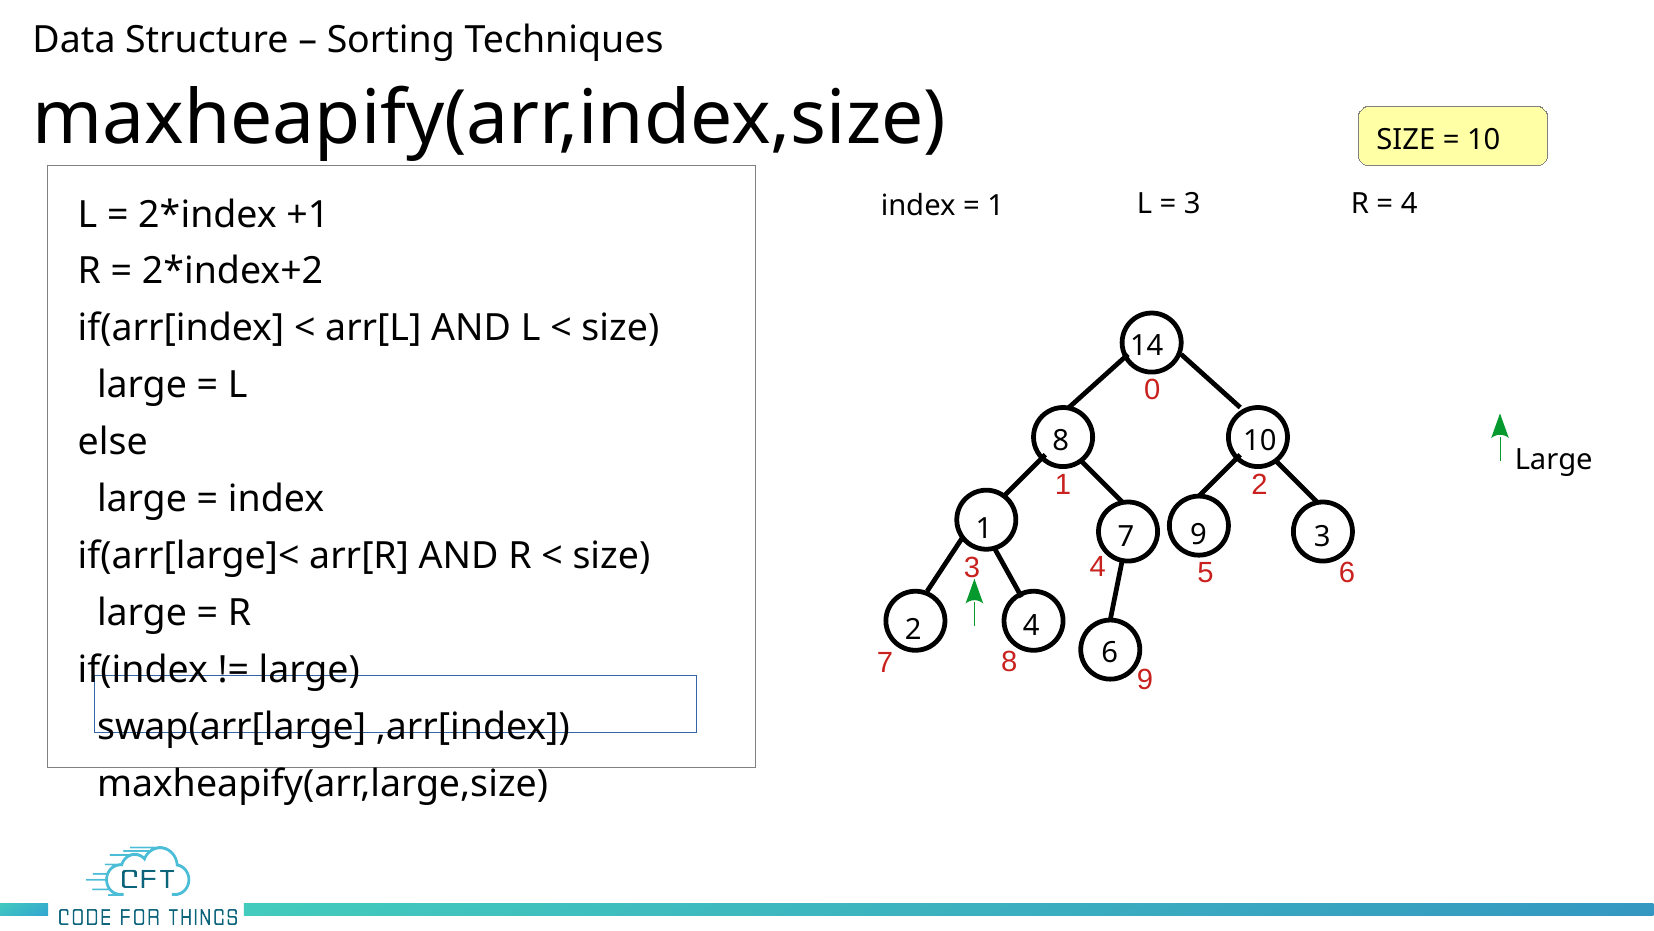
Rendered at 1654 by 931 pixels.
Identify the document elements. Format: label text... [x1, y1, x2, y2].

text_box [1224, 510, 1229, 542]
text_box 4 [1008, 597, 1057, 647]
text_box 2 [1236, 460, 1283, 509]
text_box 7 [1102, 507, 1151, 557]
text_box 5 [1182, 548, 1229, 597]
text_box [1244, 407, 1272, 411]
text_box [893, 591, 938, 601]
text_box [489, 733, 499, 737]
text_box [956, 506, 960, 534]
text_box 9 [1175, 506, 1224, 556]
text_box [1121, 557, 1144, 562]
text_box 9 [1122, 655, 1168, 704]
title Data Structure – Sorting Techniques maxheapify(arr,index,size) [32, 12, 1184, 166]
text_box 6 [1086, 624, 1135, 674]
text_box [1049, 407, 1077, 411]
text_box [1358, 106, 1548, 166]
text_box 7 [862, 638, 909, 686]
text_box [964, 490, 1009, 500]
text_box [1135, 633, 1140, 666]
text_box index = 1 [830, 177, 1075, 227]
text_box [1136, 312, 1167, 317]
text_box 10 [1228, 411, 1296, 461]
text_box [1111, 501, 1145, 507]
text_box [1098, 517, 1102, 542]
text_box [1080, 632, 1086, 667]
text_box [1293, 514, 1299, 549]
text_box Large [1464, 431, 1622, 481]
text_box [1010, 502, 1016, 538]
text_box [315, 733, 325, 737]
text_box [885, 605, 890, 636]
text_box 1 [960, 500, 1010, 550]
text_box [172, 733, 182, 737]
text_box [1095, 620, 1126, 624]
text_box 14 [1107, 317, 1184, 367]
text_box 4 [1074, 542, 1121, 591]
text_box [1176, 496, 1221, 506]
text_box [47, 166, 756, 768]
text_box 3 [949, 543, 955, 552]
text_box [1023, 591, 1052, 597]
text_box 3 [949, 543, 996, 592]
picture [59, 846, 237, 925]
text_box [1348, 515, 1353, 548]
text_box [939, 602, 946, 639]
text_box [1033, 647, 1048, 651]
text_box R = 4 [1300, 175, 1457, 225]
text_box [1003, 605, 1008, 636]
text_box [1307, 557, 1324, 562]
text_box [1057, 602, 1064, 639]
text_box 8 [1037, 411, 1105, 461]
text_box [1306, 501, 1340, 507]
text_box [1151, 512, 1158, 551]
text_box [1033, 423, 1037, 451]
text_box L = 3 [1086, 175, 1239, 225]
text_box [1169, 508, 1175, 543]
text_box 3 [1299, 507, 1348, 557]
text_box SIZE = 10 [1361, 110, 1542, 160]
text_box 8 [986, 638, 1033, 686]
text_box 2 [890, 601, 939, 651]
text_box L = 2*index +1 R = 2*index+2 if(arr[index] < arr[L] AND L < size) large = L else large = index if(arr[large]< arr[R] AND R < size) large = R if(index != large) swap(arr[large] ,arr[index]) maxheapify(arr,large,size) [53, 179, 756, 733]
text_box 6 [1324, 548, 1371, 597]
text_box [1093, 674, 1127, 680]
text_box 1 [1039, 460, 1086, 509]
text_box 0 [1129, 365, 1176, 414]
